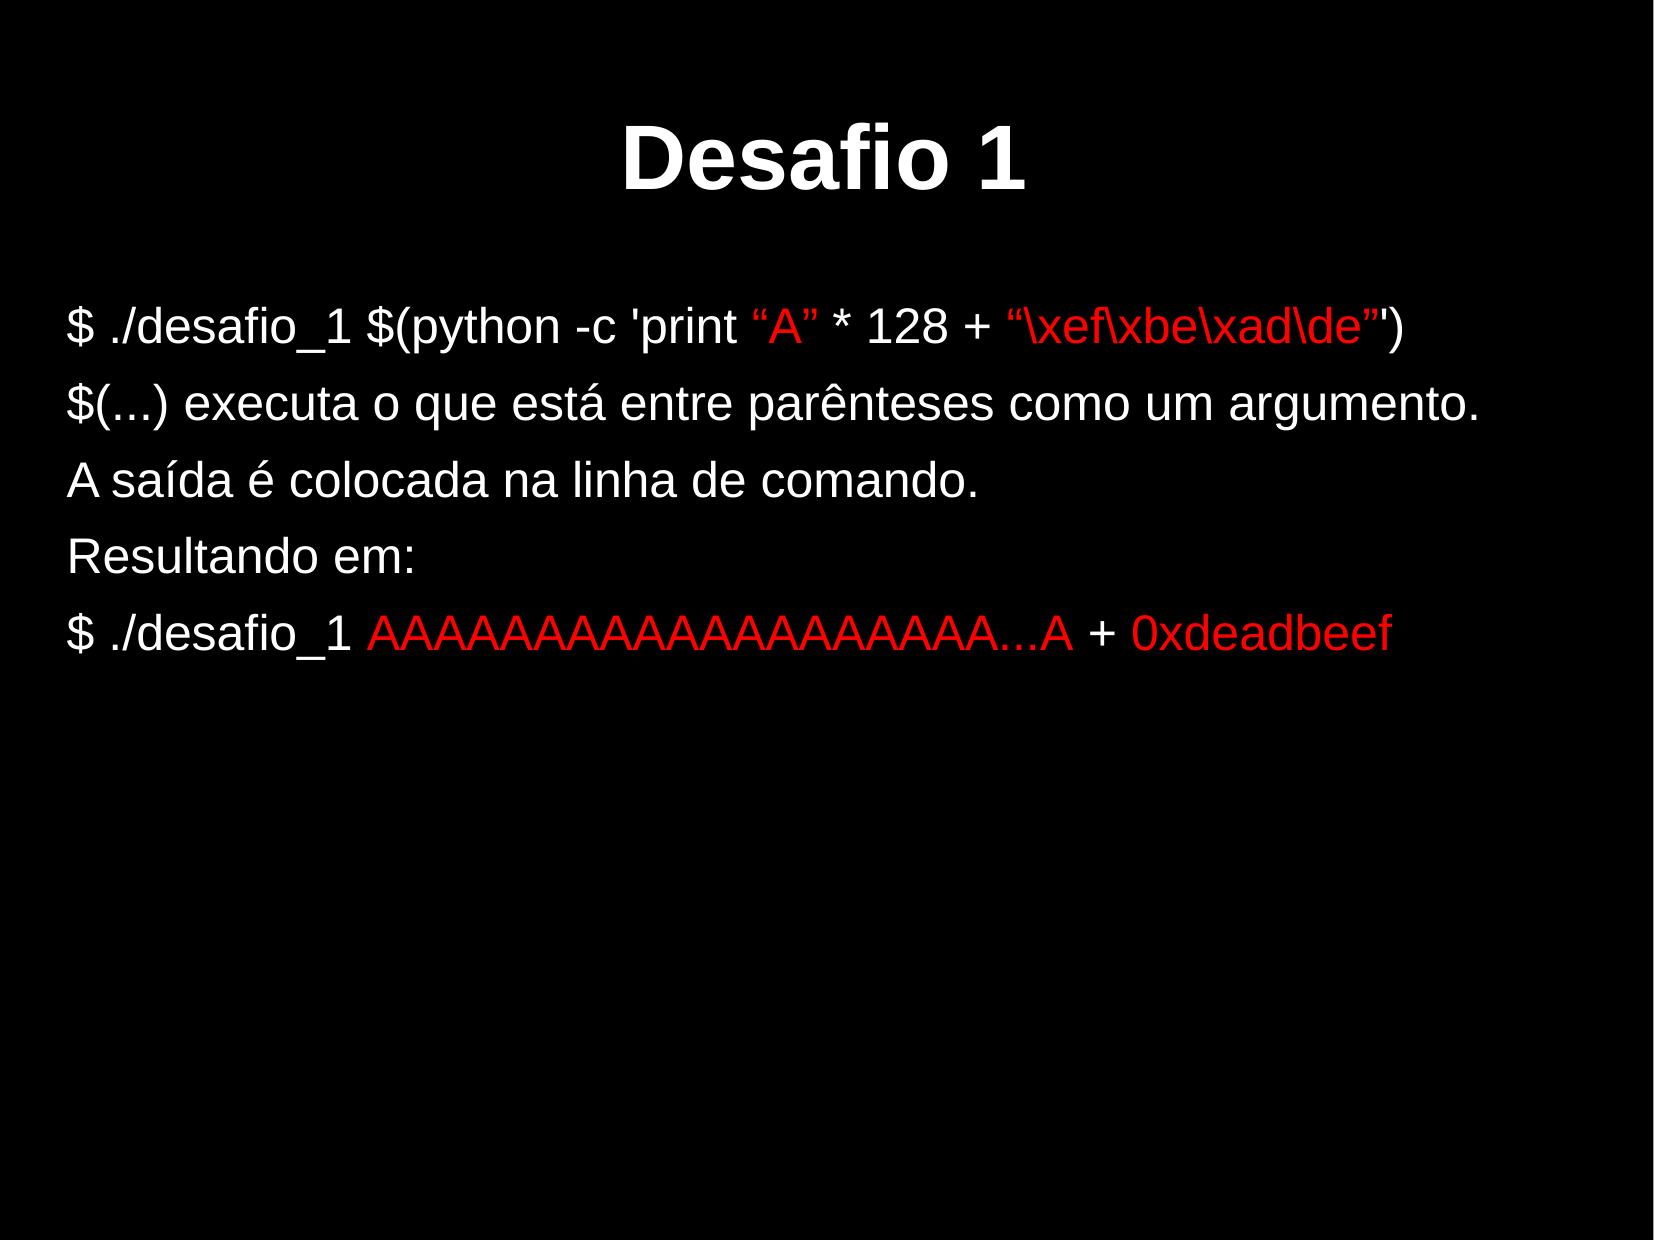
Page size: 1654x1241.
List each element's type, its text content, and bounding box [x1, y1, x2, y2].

text_box $ ./desafio_1 $(python -c 'print “A” * 128 + “\xef\xbe\xad\de”') $(...) executa o que está entre parênteses como um argumento. A saída é colocada na linha de comando. Resultando em: $ ./desafio_1 AAAAAAAAAAAAAAAAAAA...A + 0xdeadbeef [51, 286, 1576, 981]
text_box Desafio 1 [82, 23, 1566, 283]
